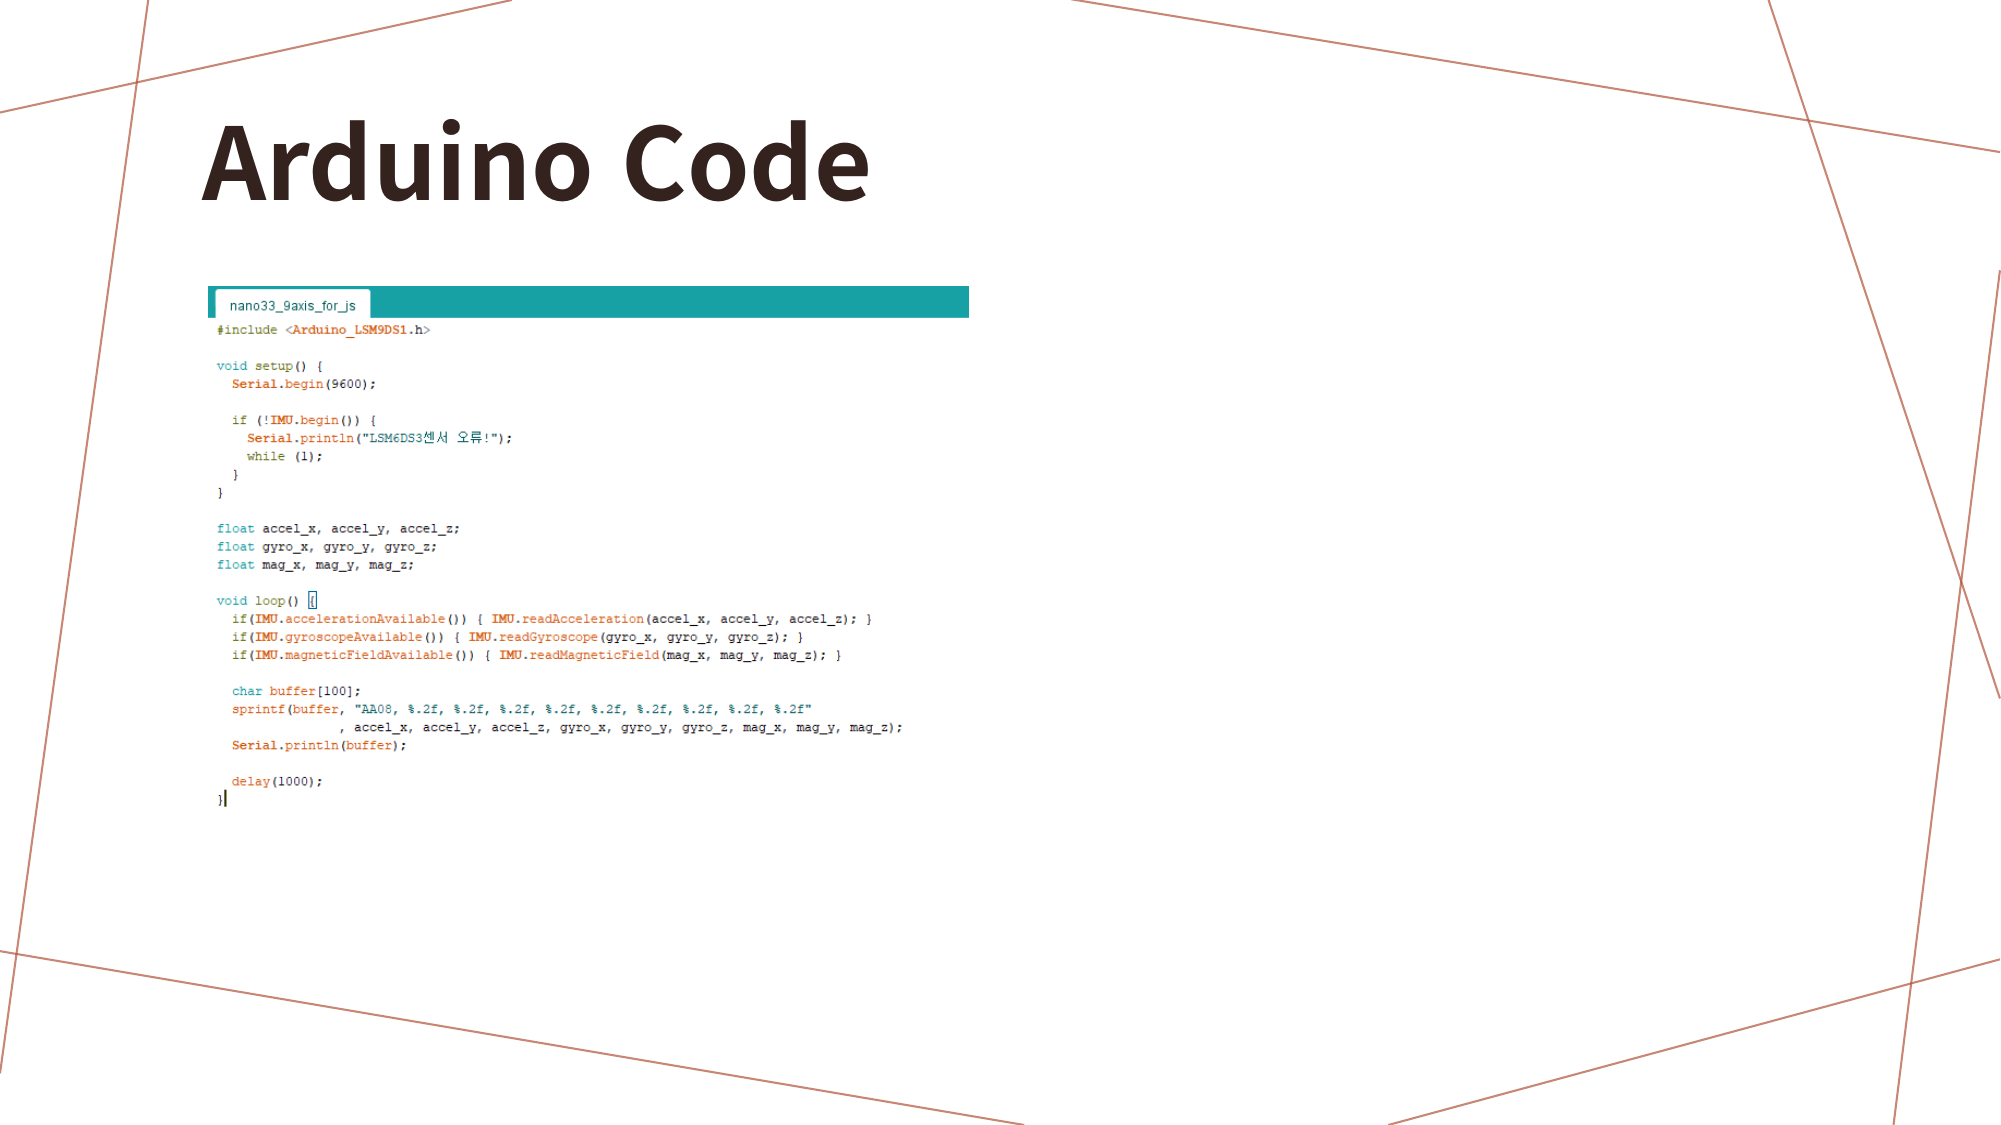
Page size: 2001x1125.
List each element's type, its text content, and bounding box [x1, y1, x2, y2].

picture [208, 286, 969, 930]
title Arduino Code [187, 87, 1813, 315]
